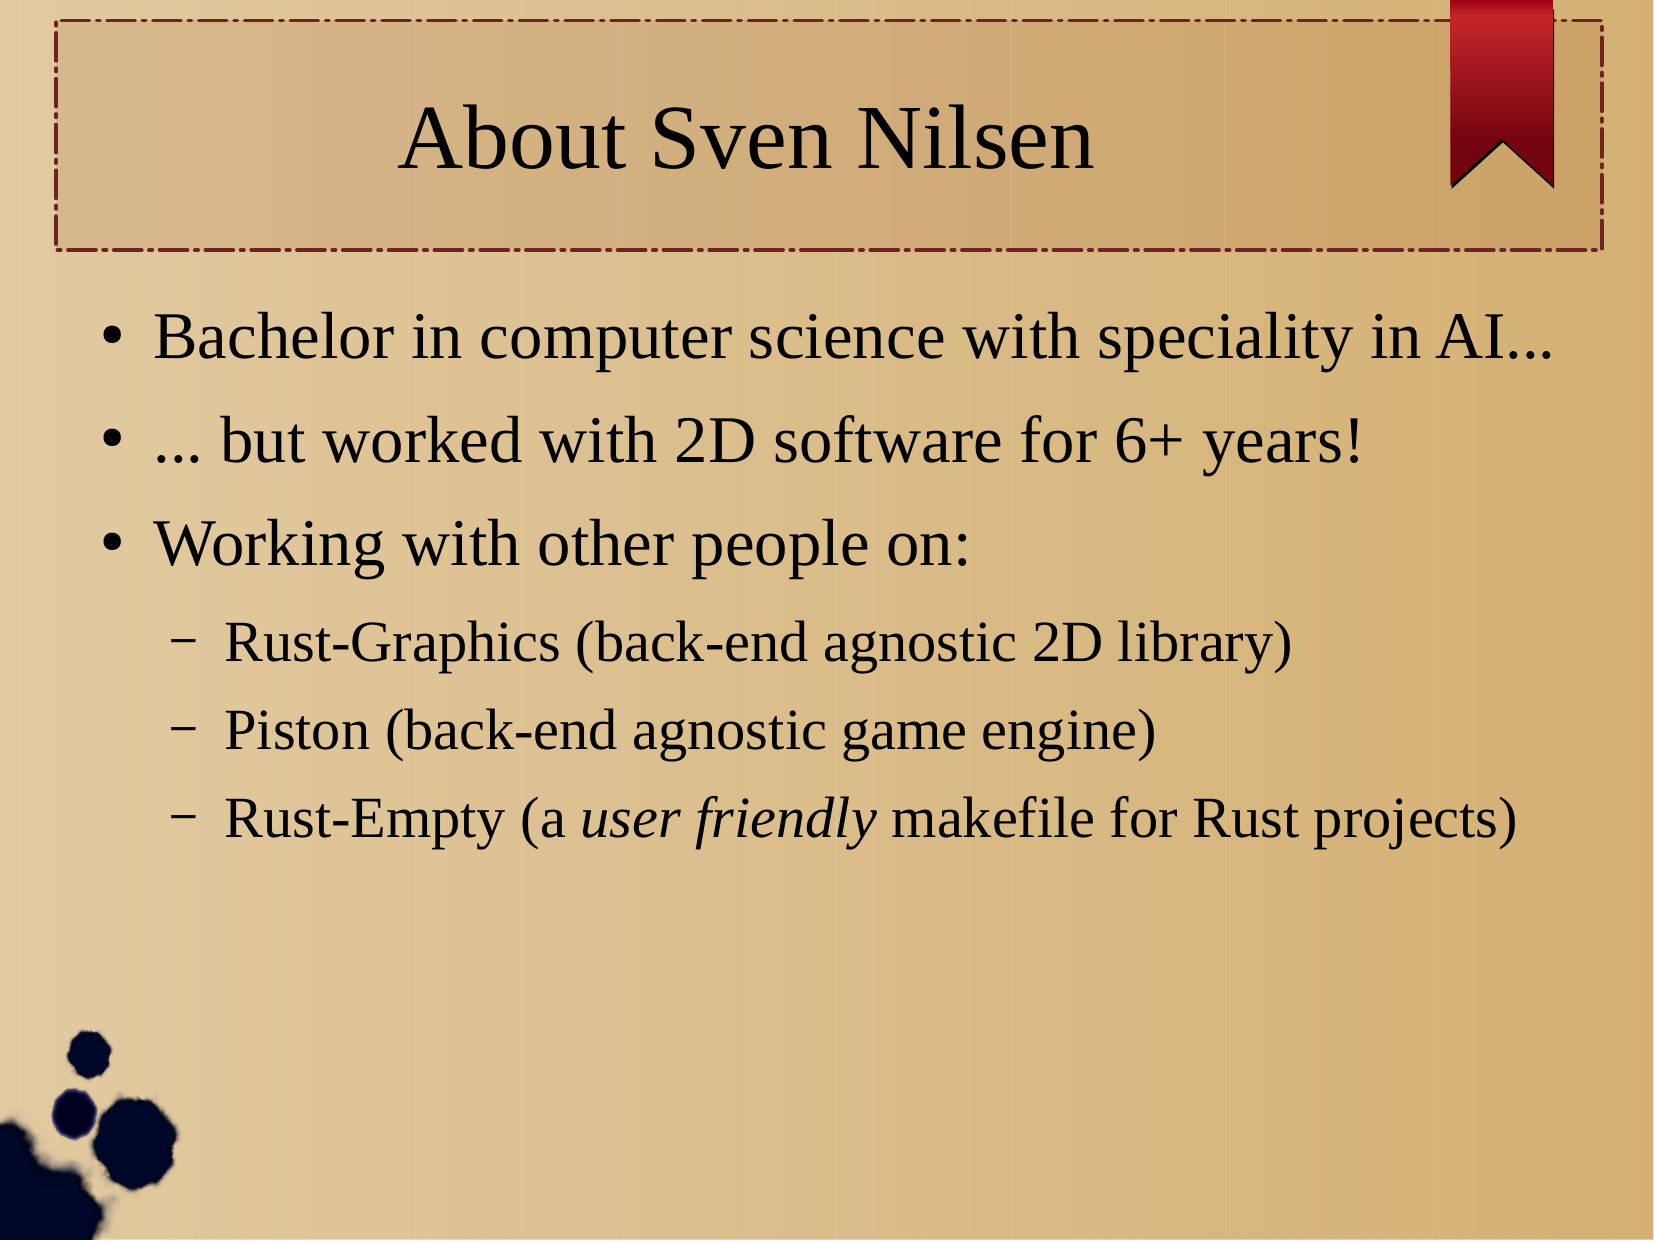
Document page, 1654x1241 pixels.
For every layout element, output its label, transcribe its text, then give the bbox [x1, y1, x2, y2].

list Bachelor in computer science with speciality in AI... ... but worked with 2D software for 6+ years! Working with other people on: Rust-Graphics (back-end agnostic 2D library) Piston (back-end agnostic game engine) Rust-Empty (a user friendly makefile for Rust projects) [82, 299, 1571, 1019]
title About Sven Nilsen [82, 47, 1412, 229]
